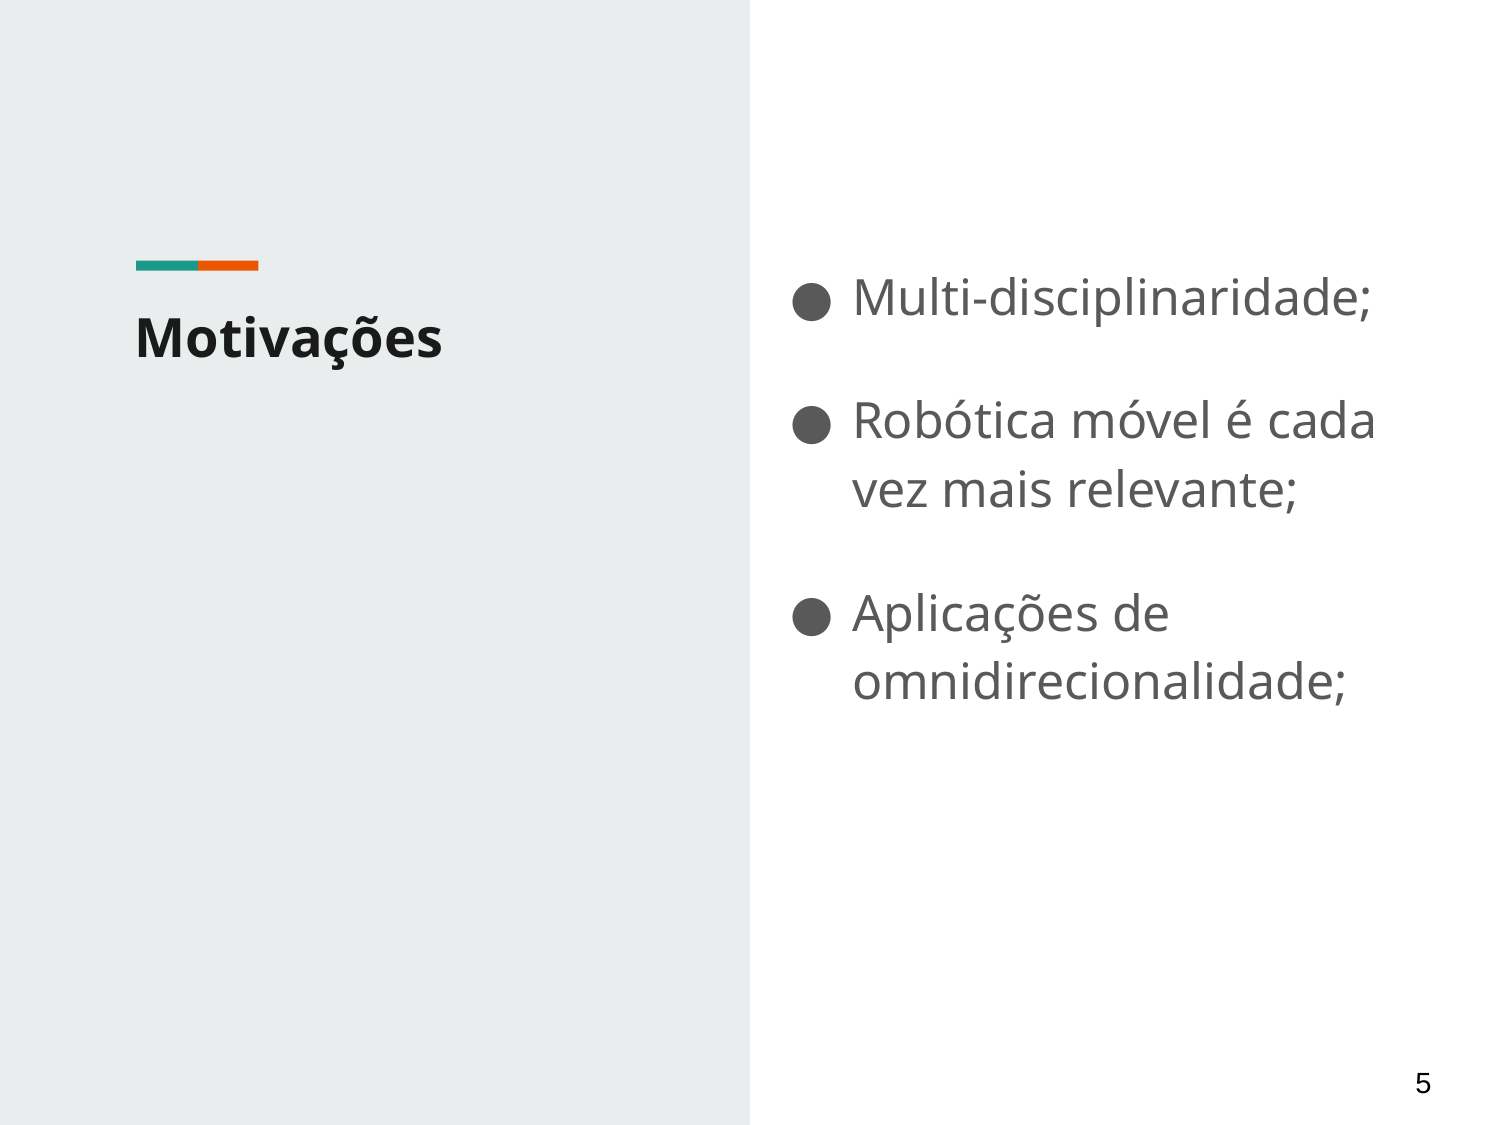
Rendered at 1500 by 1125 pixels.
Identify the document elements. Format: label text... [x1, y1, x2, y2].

slide_number 5 [1400, 1038, 1491, 1125]
list Multi-disciplinaridade; Robótica móvel é cada vez mais relevante; Aplicações de omnidirecionalidade; [762, 241, 1475, 956]
title Motivações [119, 288, 662, 658]
